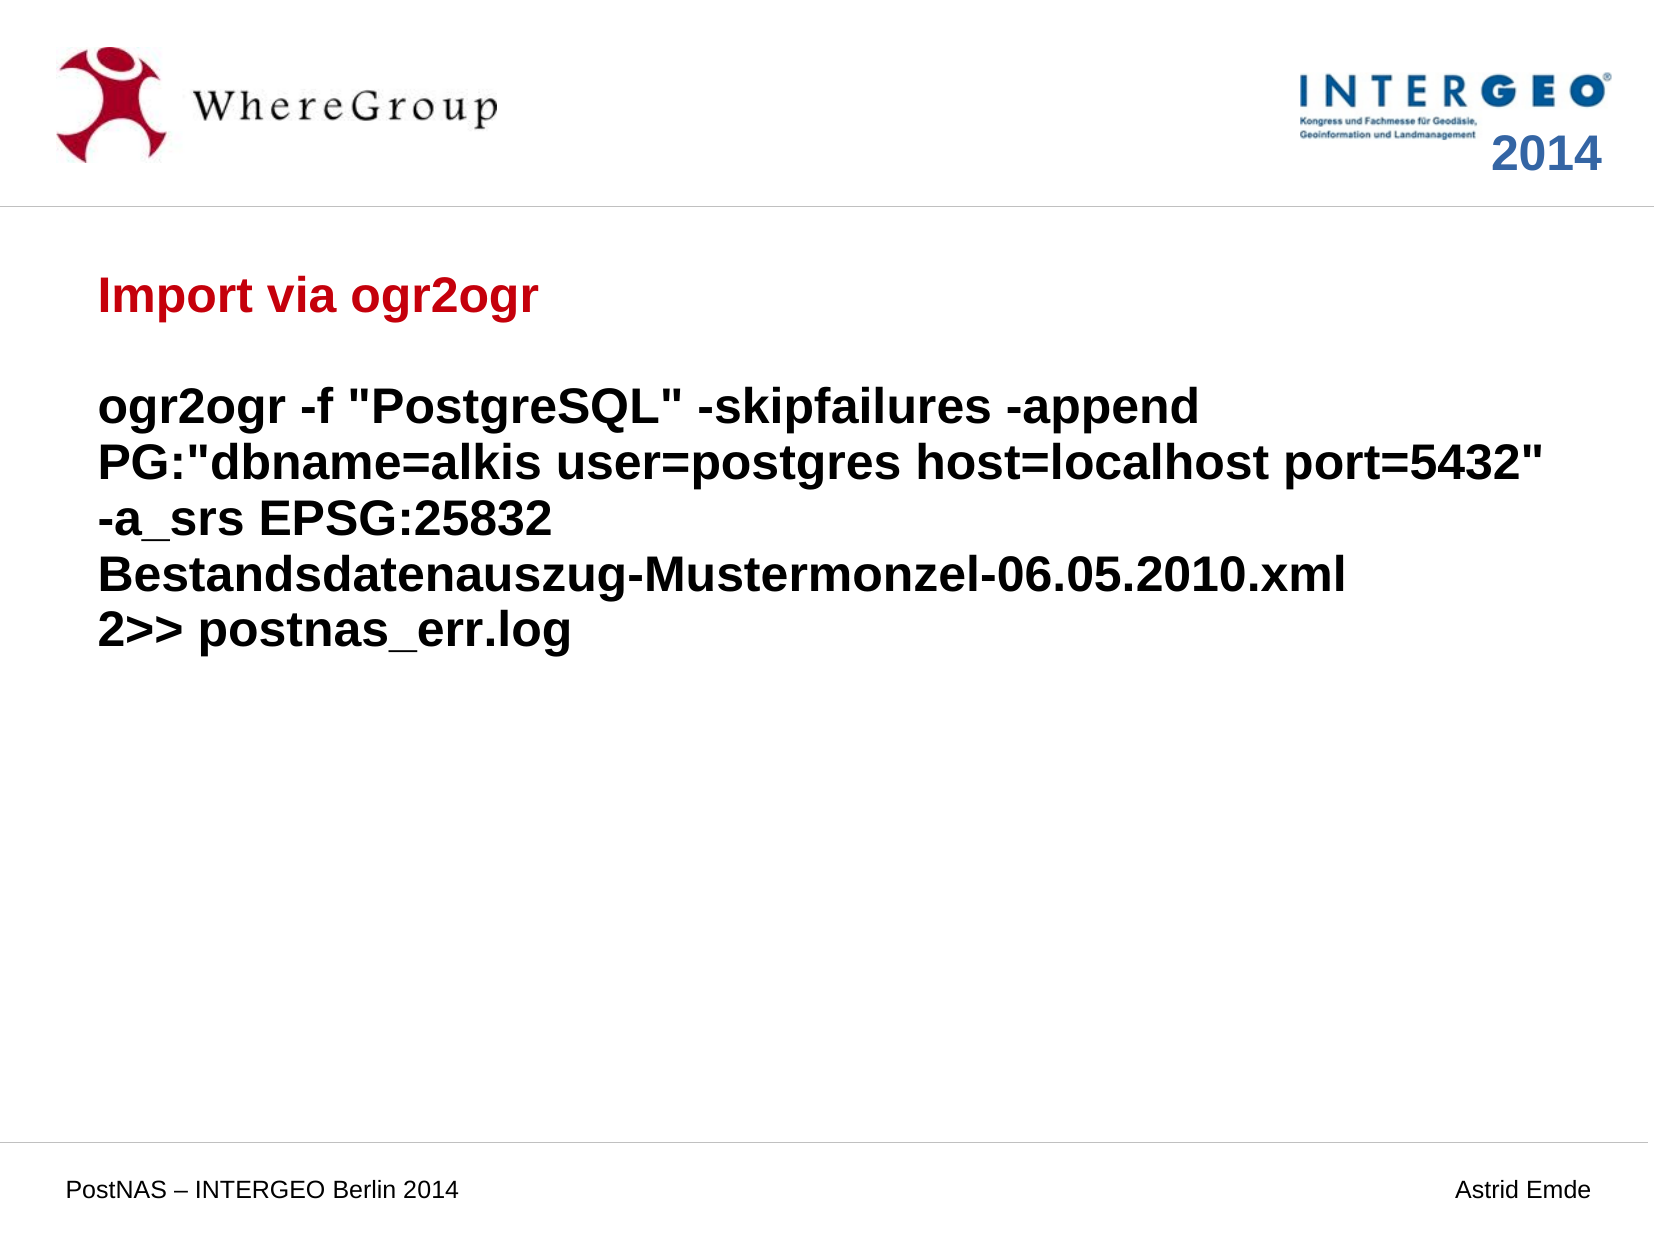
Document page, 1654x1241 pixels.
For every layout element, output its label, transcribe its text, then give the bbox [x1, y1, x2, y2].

picture [56, 47, 497, 163]
text_box Import via ogr2ogr ogr2ogr -f "PostgreSQL" -skipfailures -append PG:"dbname=alkis user=postgres host=localhost port=5432" -a_srs EPSG:25832 Bestandsdatenauszug-Mustermonzel-06.05.2010.xml 2>> postnas_err.log [82, 259, 1595, 1087]
picture [1299, 29, 1613, 185]
